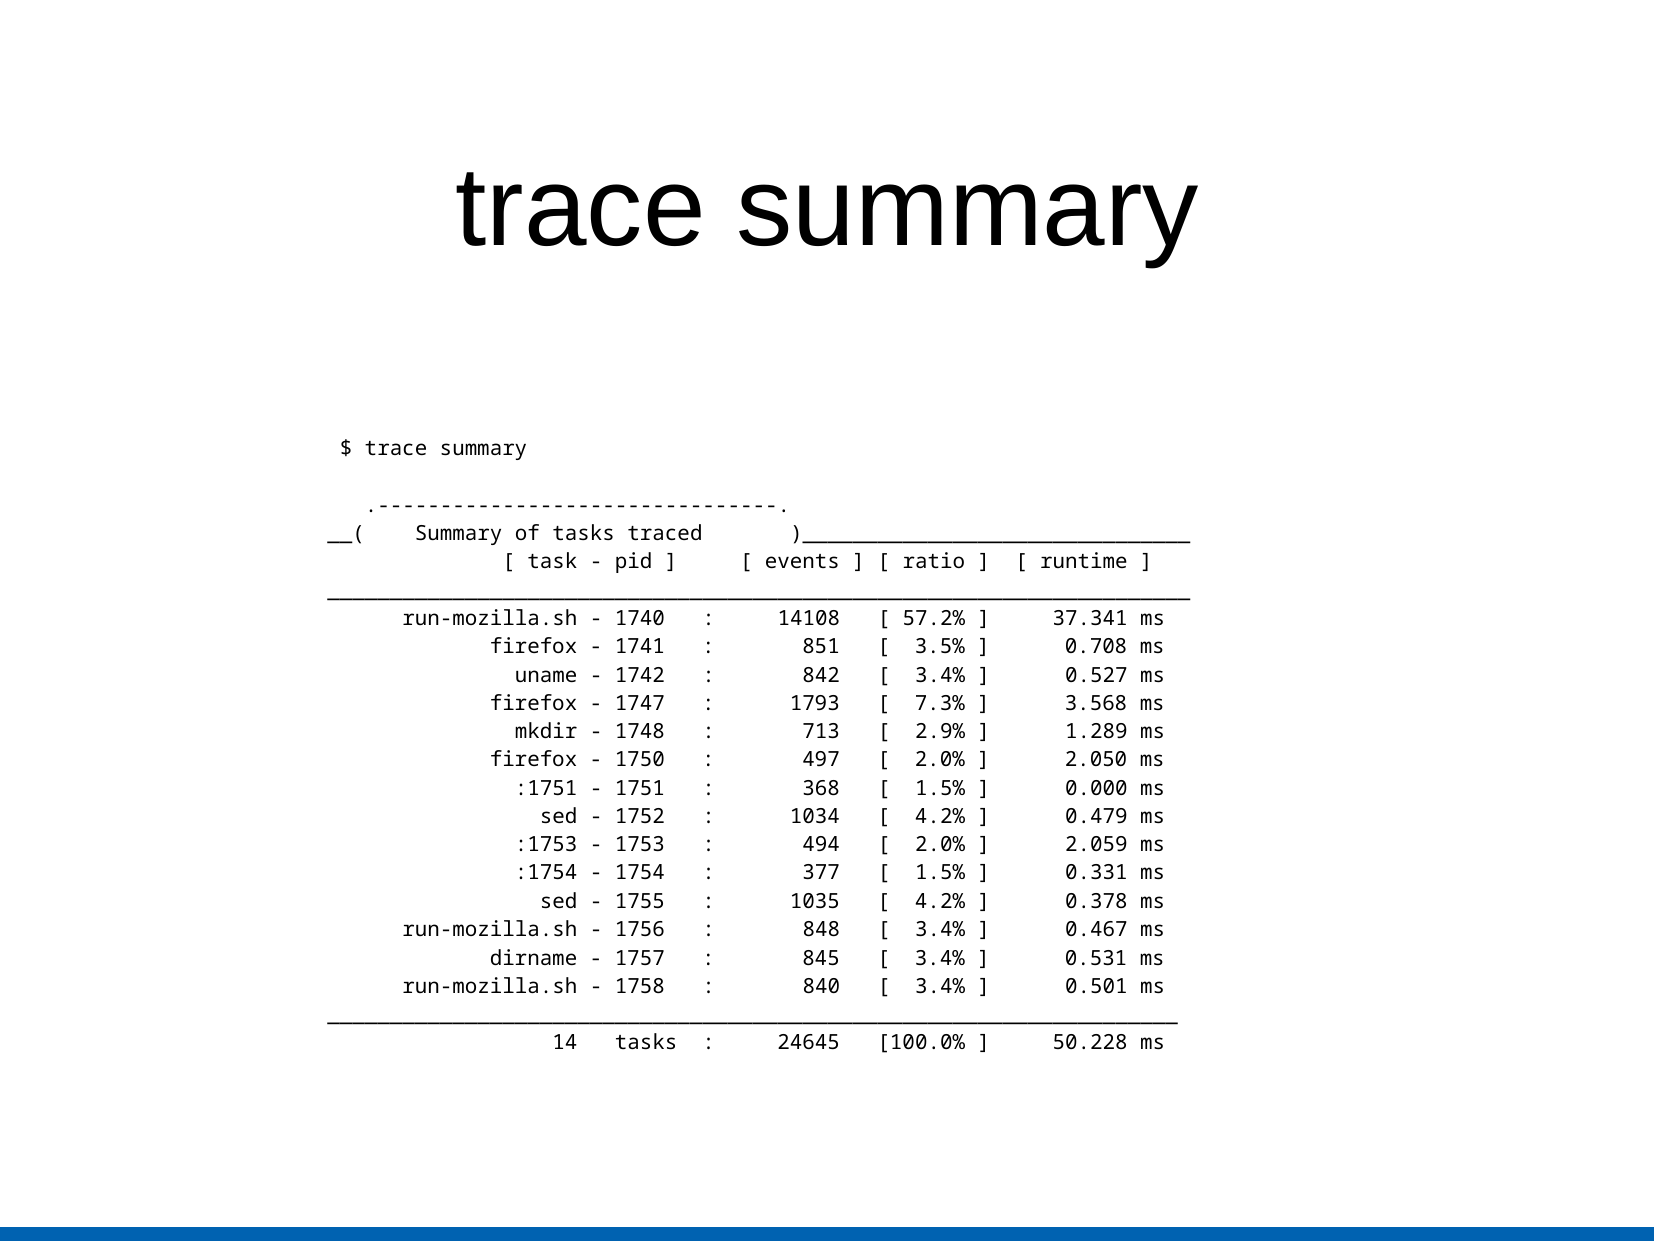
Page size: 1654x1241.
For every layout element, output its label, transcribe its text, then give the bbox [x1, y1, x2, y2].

text_box $ trace summary .--------------------------------. __( Summary of tasks traced )_______________________________ [ task - pid ] [ events ] [ ratio ] [ runtime ] _____________________________________________________________________ run-mozilla.sh - 1740 : 14108 [ 57.2% ] 37.341 ms firefox - 1741 : 851 [ 3.5% ] 0.708 ms uname - 1742 : 842 [ 3.4% ] 0.527 ms firefox - 1747 : 1793 [ 7.3% ] 3.568 ms mkdir - 1748 : 713 [ 2.9% ] 1.289 ms firefox - 1750 : 497 [ 2.0% ] 2.050 ms :1751 - 1751 : 368 [ 1.5% ] 0.000 ms sed - 1752 : 1034 [ 4.2% ] 0.479 ms :1753 - 1753 : 494 [ 2.0% ] 2.059 ms :1754 - 1754 : 377 [ 1.5% ] 0.331 ms sed - 1755 : 1035 [ 4.2% ] 0.378 ms run-mozilla.sh - 1756 : 848 [ 3.4% ] 0.467 ms dirname - 1757 : 845 [ 3.4% ] 0.531 ms run-mozilla.sh - 1758 : 840 [ 3.4% ] 0.501 ms ____________________________________________________________________ 14 tasks : 24645 [100.0% ] 50.228 ms [300, 426, 1205, 976]
title trace summary [121, 110, 1534, 303]
